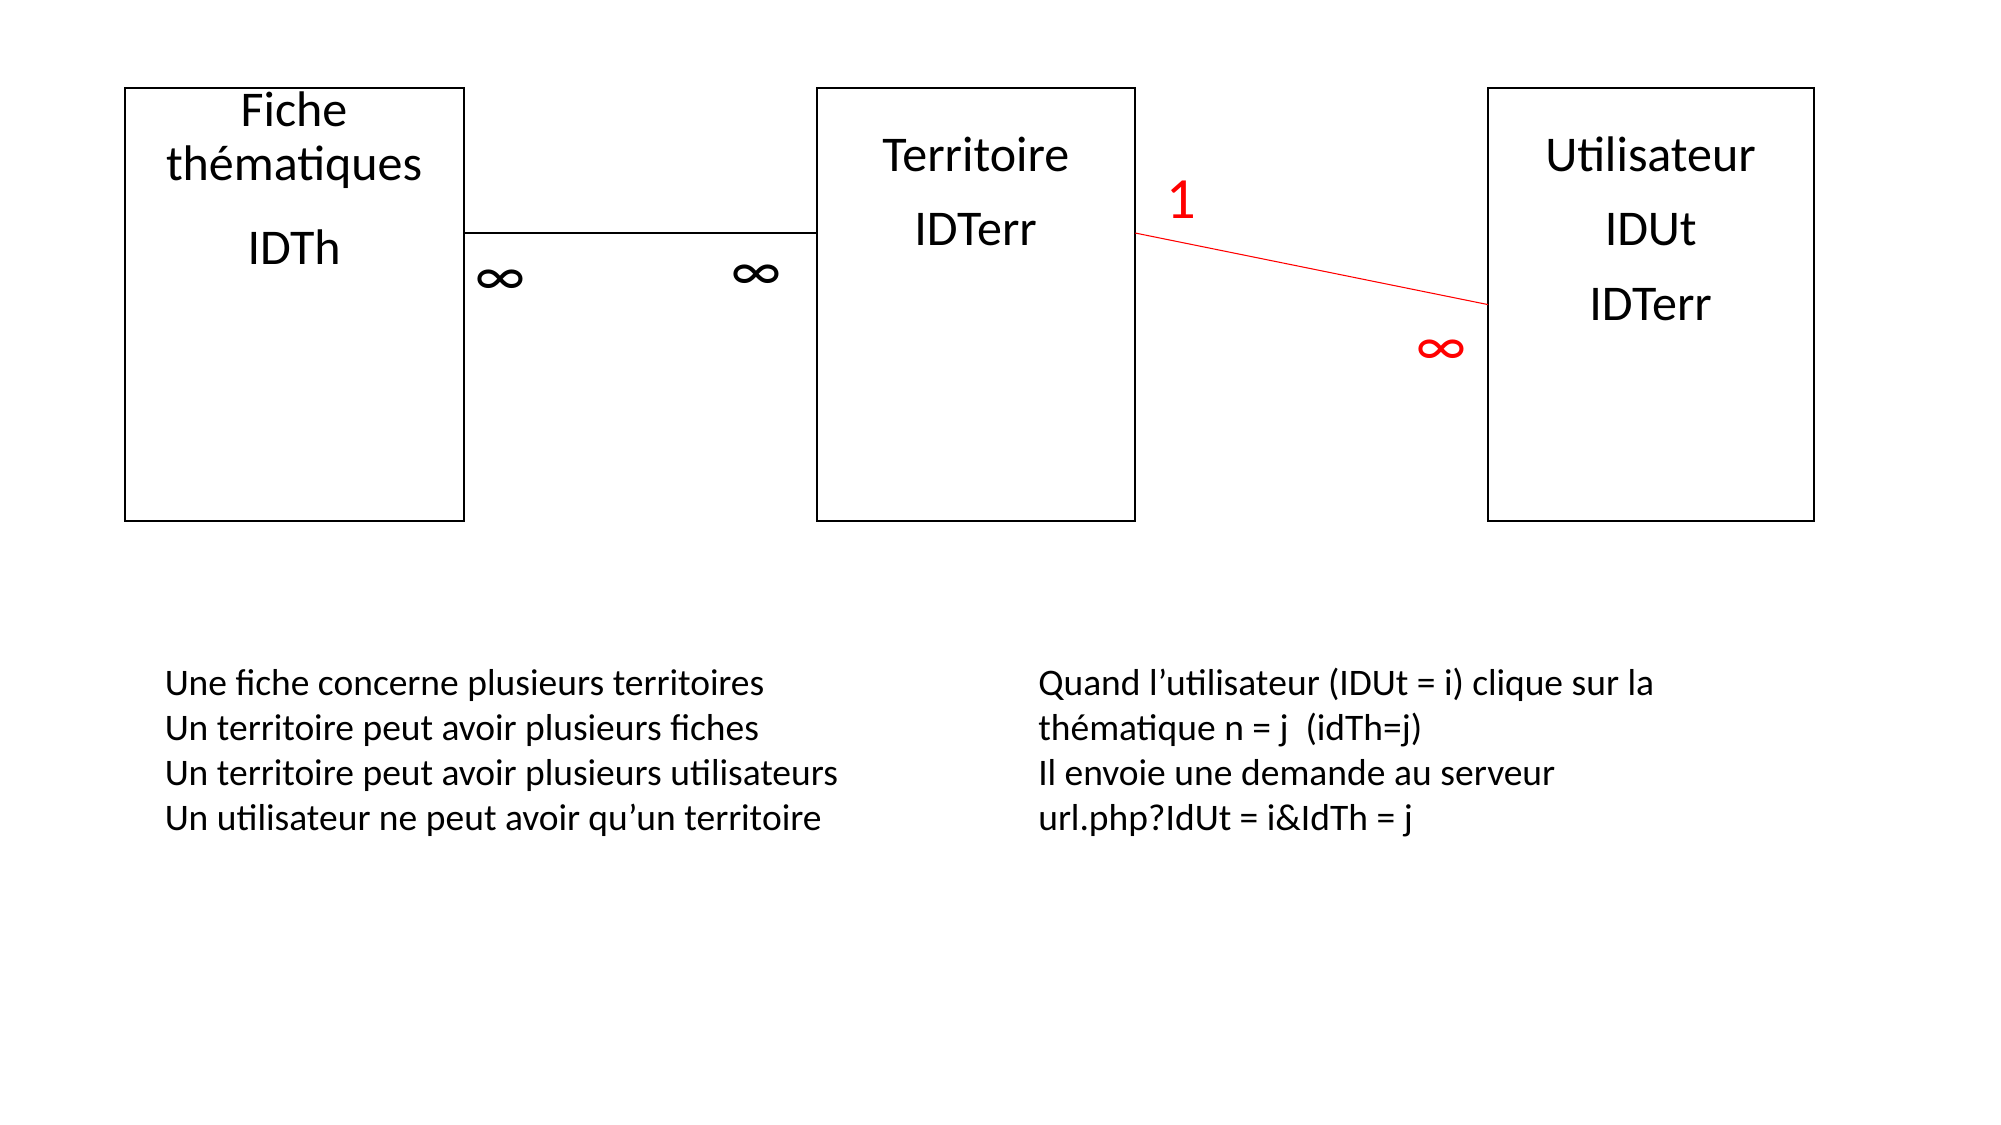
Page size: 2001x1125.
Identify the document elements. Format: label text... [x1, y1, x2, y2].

text_box ∞ [460, 239, 547, 305]
text_box Quand l’utilisateur (IDUt = i) clique sur la thématique n = j (idTh=j) Il envoie une demande au serveur url.php?IdUt = i&IdTh = j [1023, 627, 1781, 868]
text_box Une fiche concerne plusieurs territoires Un territoire peut avoir plusieurs fiches Un territoire peut avoir plusieurs utilisateurs Un utilisateur ne peut avoir qu’un territoire [150, 627, 907, 868]
text_box Utilisateur IDUt IDTerr [1488, 87, 1814, 522]
list Fiche thématiques IDTh [124, 87, 464, 522]
text_box 1 [1151, 162, 1238, 229]
text_box ∞ [716, 234, 804, 300]
text_box ∞ [1401, 309, 1489, 375]
text_box Territoire IDTerr [816, 87, 1136, 522]
